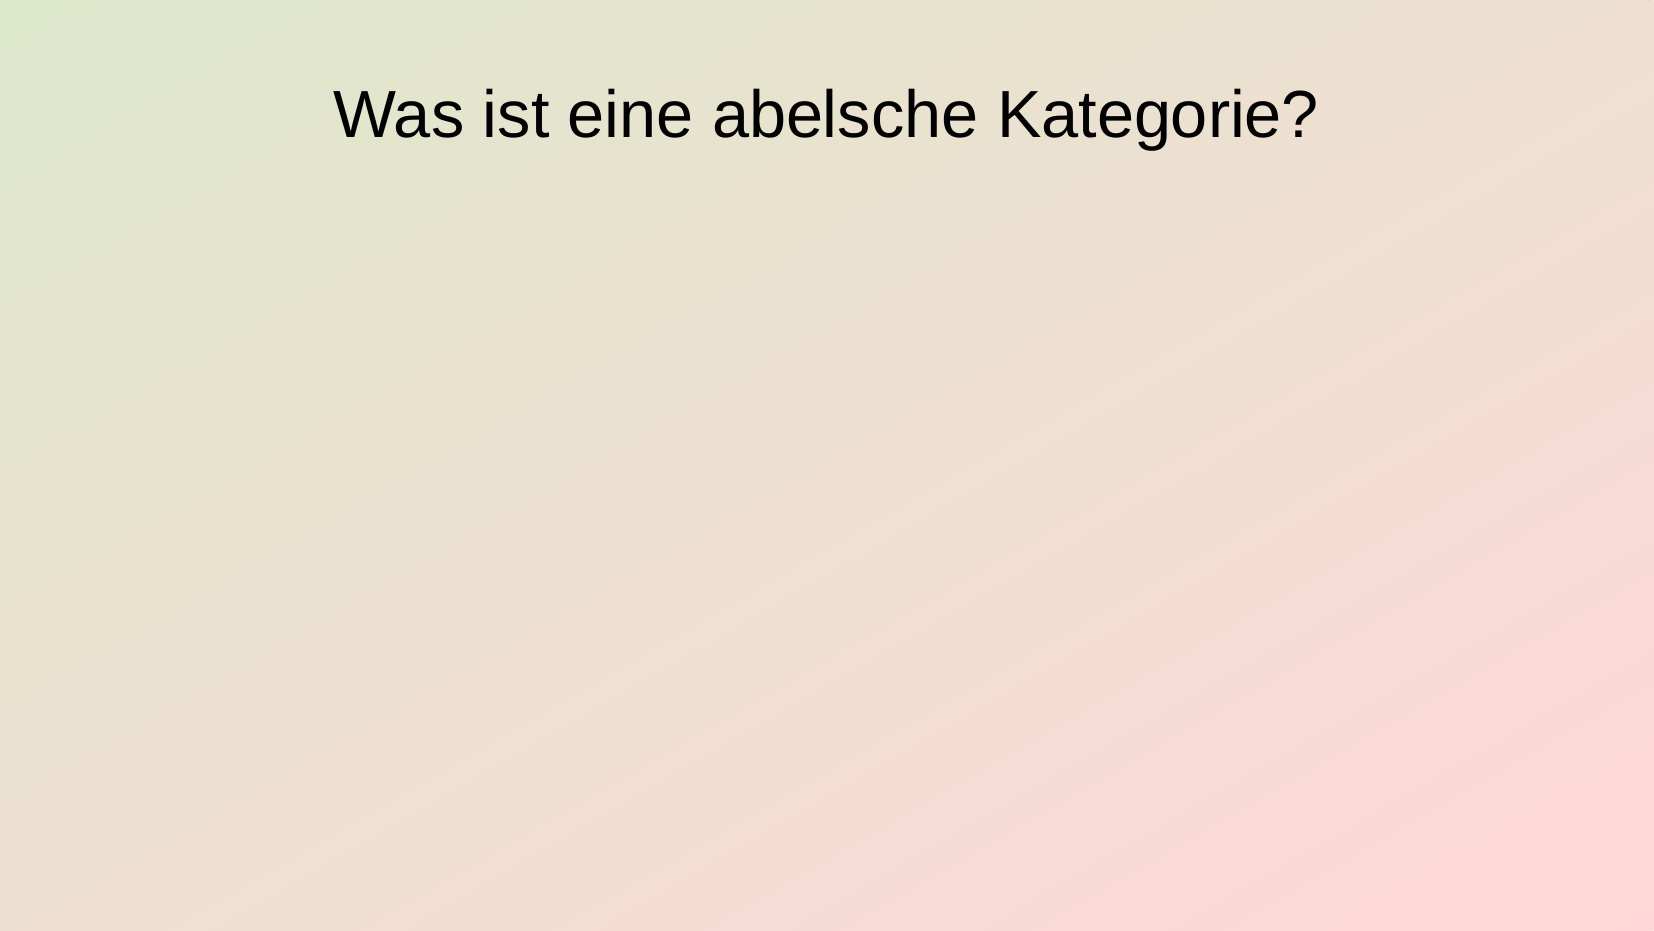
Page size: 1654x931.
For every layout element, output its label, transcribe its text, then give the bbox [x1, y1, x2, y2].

title Was ist eine abelsche Kategorie? [82, 37, 1571, 193]
